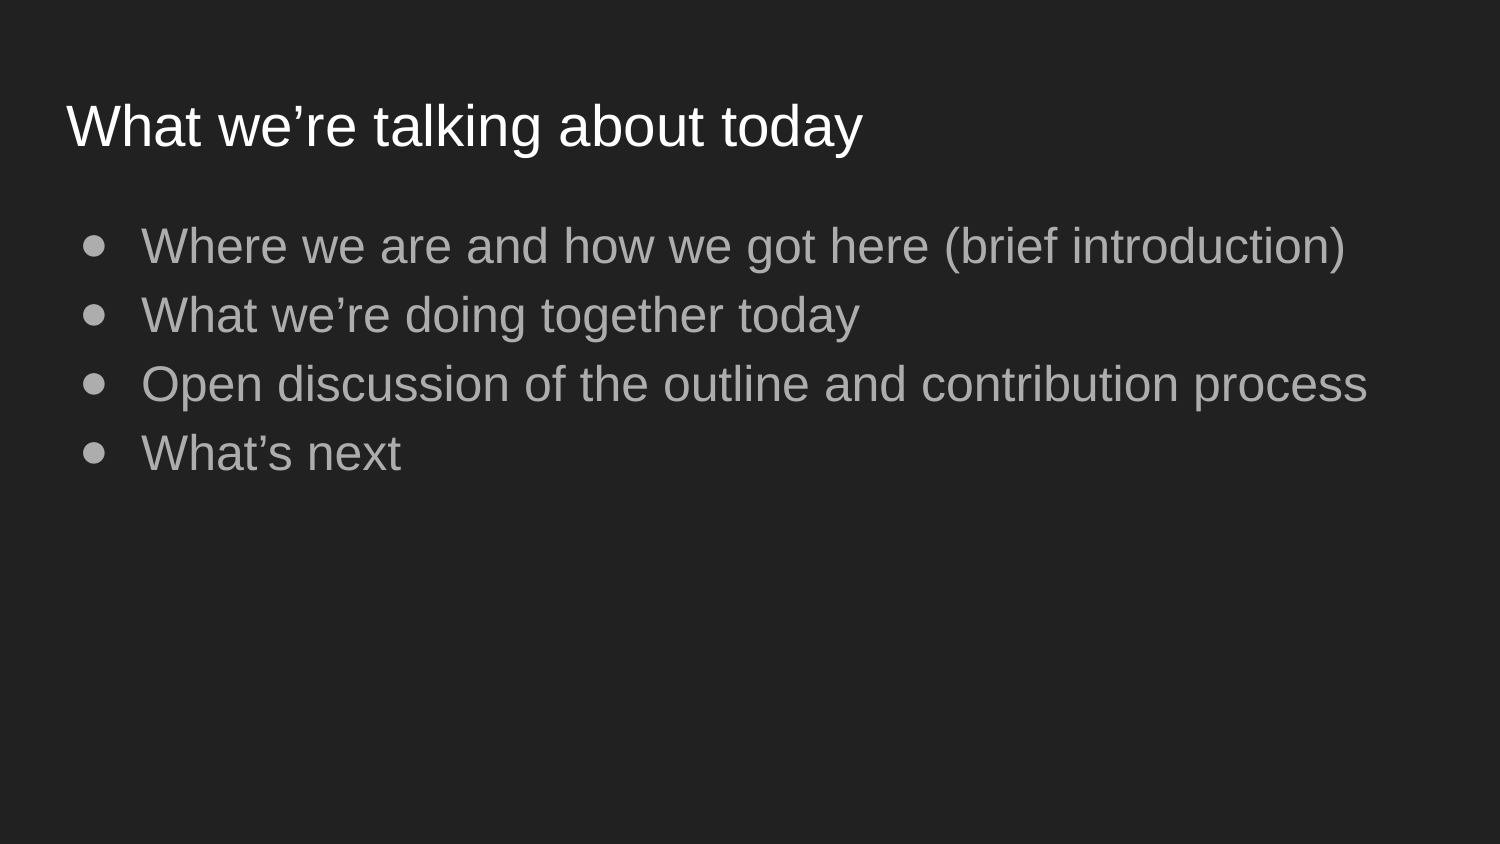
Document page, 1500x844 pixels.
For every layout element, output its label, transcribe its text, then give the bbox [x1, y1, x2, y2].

list Where we are and how we got here (brief introduction) What we’re doing together today Open discussion of the outline and contribution process What’s next [51, 189, 1449, 750]
title What we’re talking about today [51, 72, 1449, 167]
